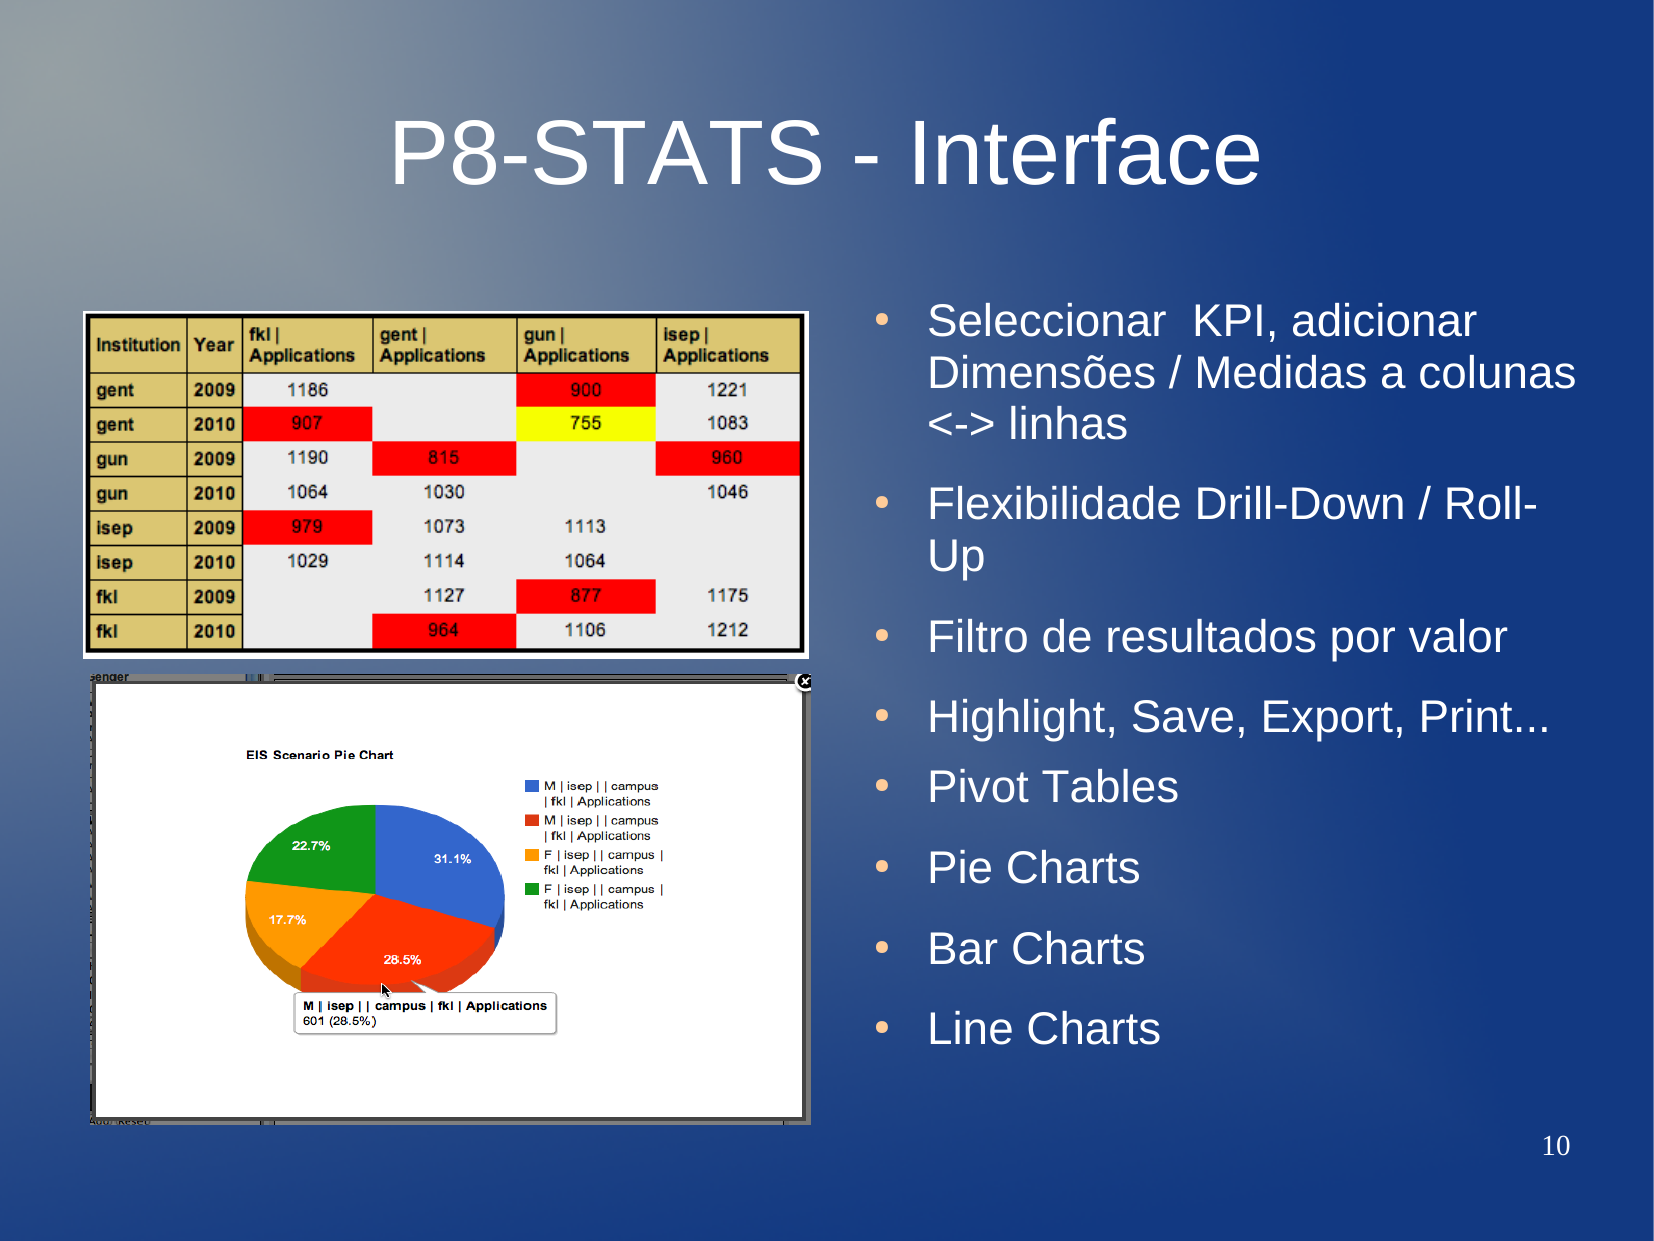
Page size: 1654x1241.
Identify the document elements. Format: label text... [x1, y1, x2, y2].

list Seleccionar KPI, adicionar Dimensões / Medidas a colunas <-> linhas Flexibilidade Drill-Down / Roll-Up Filtro de resultados por valor Highlight, Save, Export, Print... [856, 295, 1583, 743]
list Pivot Tables Pie Charts Bar Charts Line Charts [856, 761, 1583, 1152]
picture [0, 0, 1654, 1241]
title P8-STATS - Interface [82, 49, 1571, 257]
